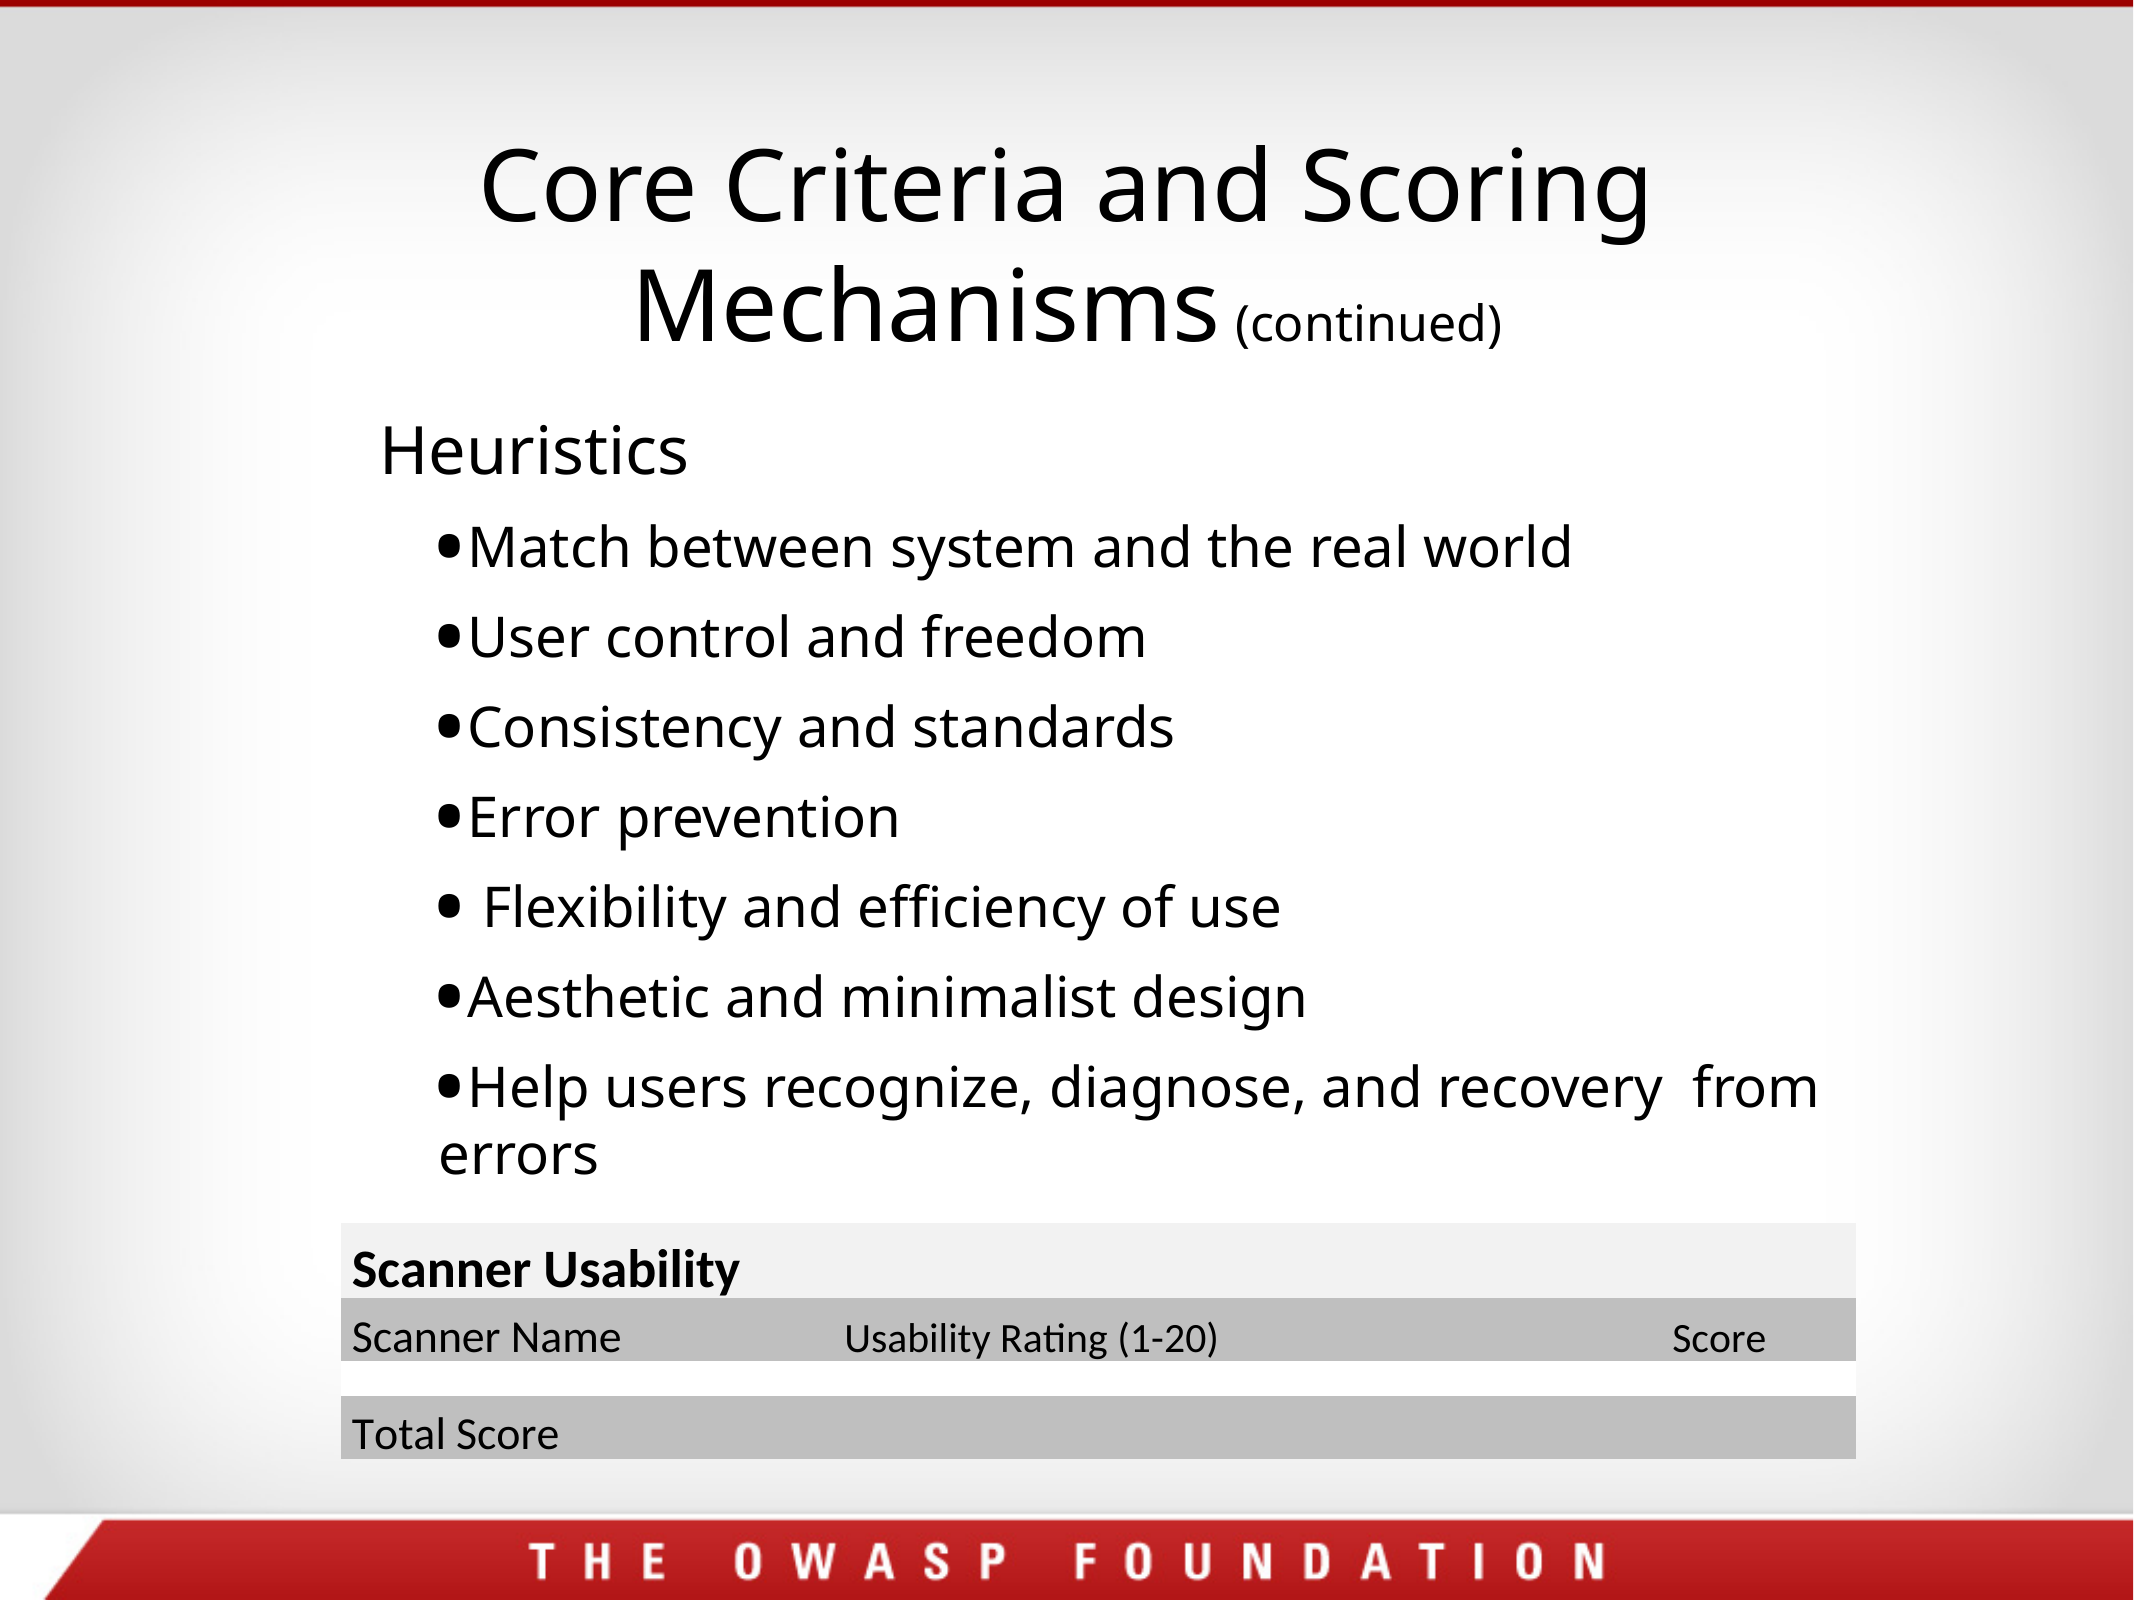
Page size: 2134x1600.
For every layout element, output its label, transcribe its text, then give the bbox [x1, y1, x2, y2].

title Core Criteria and Scoring Mechanisms (continued) [208, 22, 1925, 461]
table_cell [1661, 1361, 1856, 1396]
list Heuristics Match between system and the real world User control and freedom Consistency and standards Error prevention Flexibility and efficiency of use Aesthetic and minimalist design Help users recognize, diagnose, and recovery from errors [233, 450, 1951, 1506]
picture [0, 0, 2134, 1600]
table_cell Scanner Name [341, 1298, 833, 1361]
table_cell [833, 1361, 1661, 1396]
table_cell Usability Rating (1-20) [833, 1298, 1661, 1361]
table_cell Score [1661, 1298, 1856, 1361]
table_cell [341, 1361, 833, 1396]
table_cell Total Score [341, 1396, 1661, 1459]
table_header Scanner Usability [341, 1223, 1856, 1298]
table_cell [1661, 1396, 1856, 1459]
